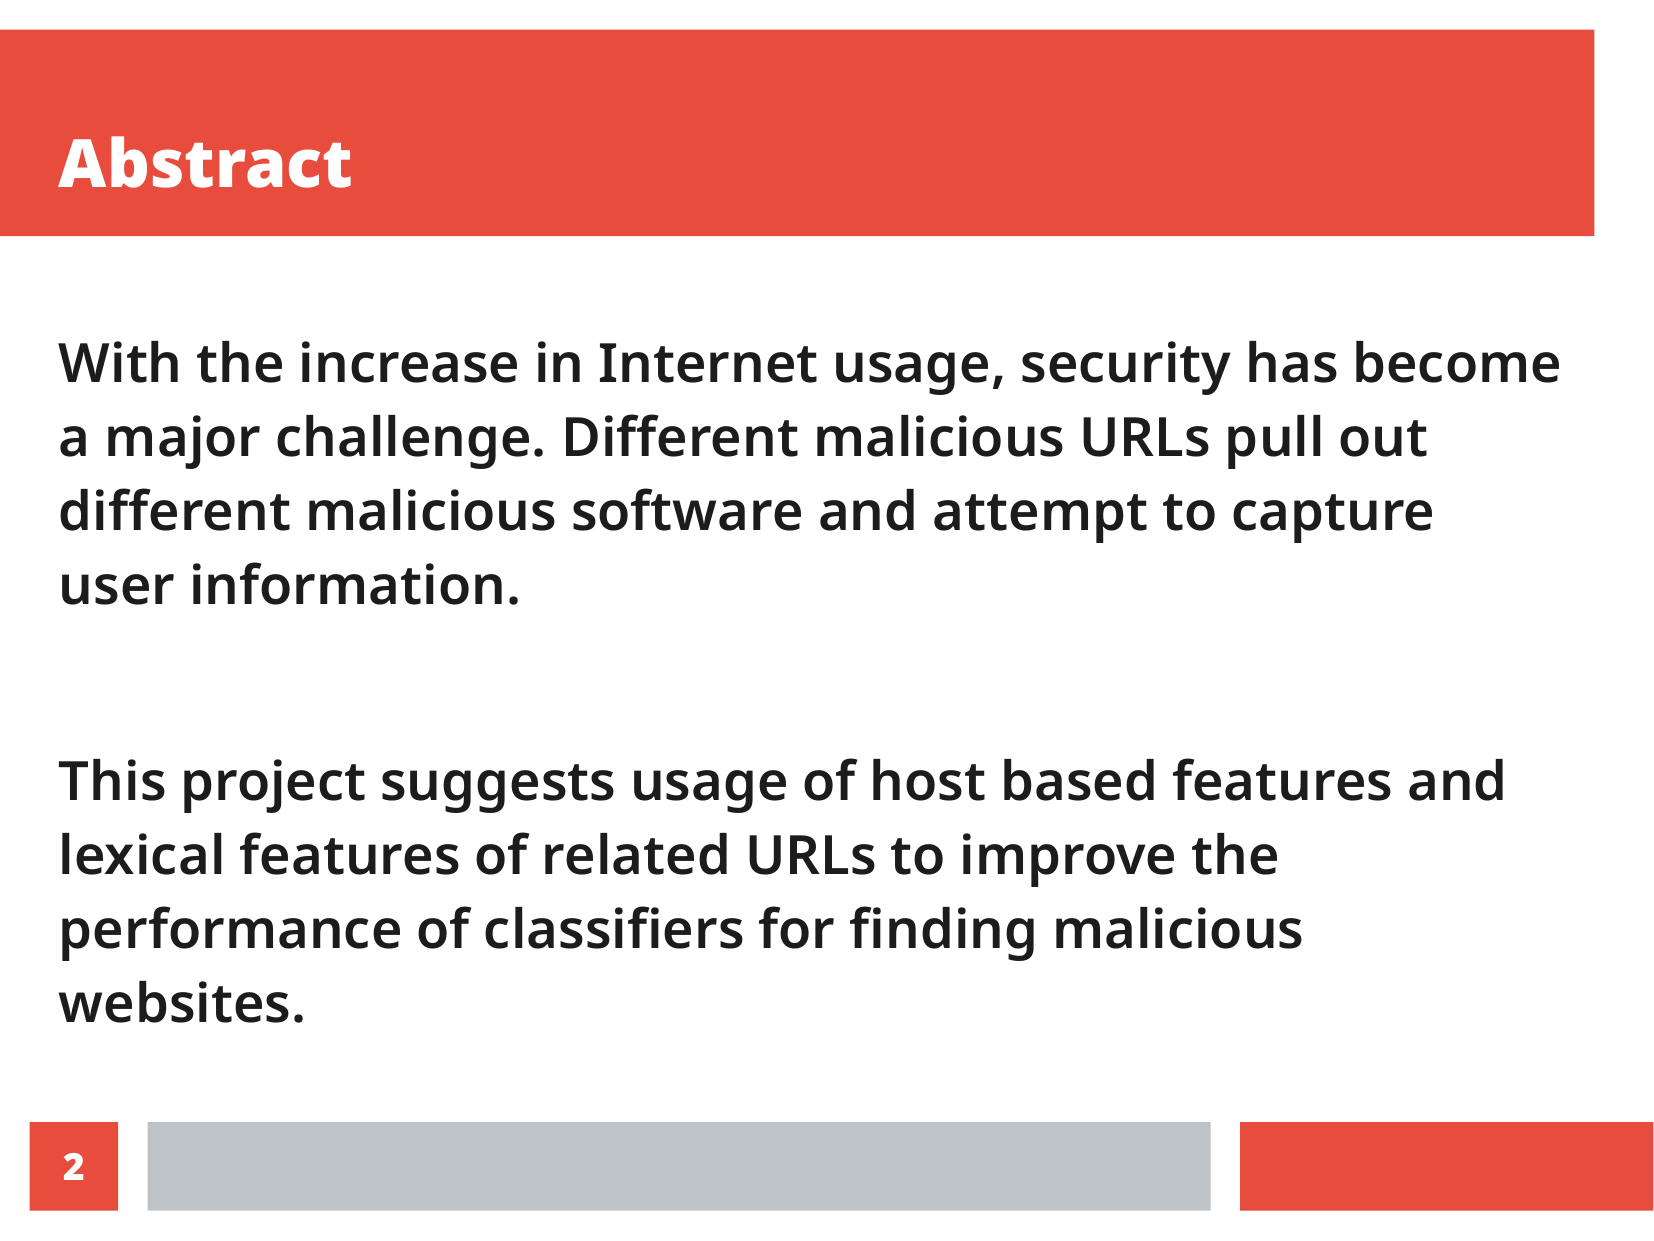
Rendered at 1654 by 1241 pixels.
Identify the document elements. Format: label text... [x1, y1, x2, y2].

title Abstract [59, 59, 1595, 207]
list With the increase in Internet usage, security has become a major challenge. Different malicious URLs pull out different malicious software and attempt to capture user information. This project suggests usage of host based features and lexical features of related URLs to improve the performance of classifiers for finding malicious websites. [59, 324, 1565, 1093]
